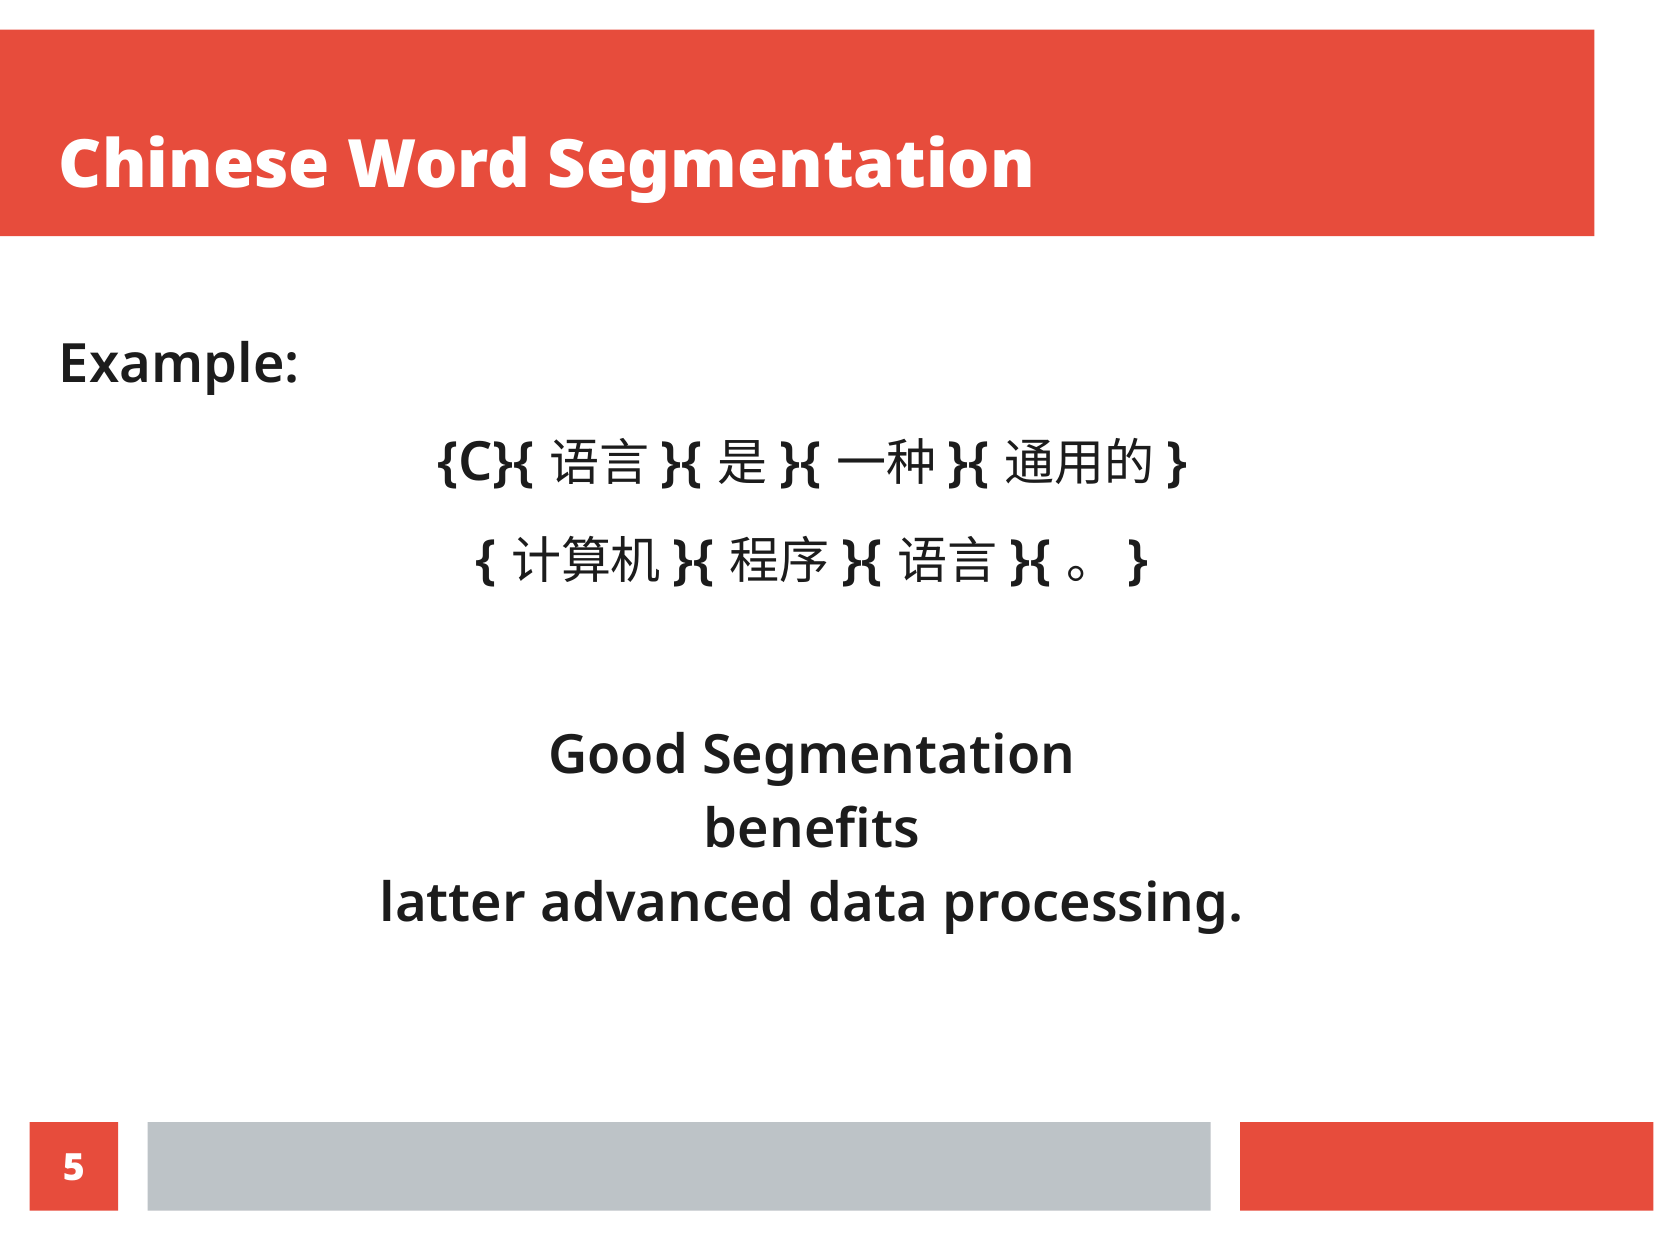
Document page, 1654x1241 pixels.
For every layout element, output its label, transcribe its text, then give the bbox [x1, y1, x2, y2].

title Chinese Word Segmentation [59, 59, 1595, 207]
list Example: {C}{语言}{是}{一种}{通用的} {计算机}{程序}{语言}{。} Good Segmentation benefits latter advanced data processing. [59, 324, 1565, 1093]
